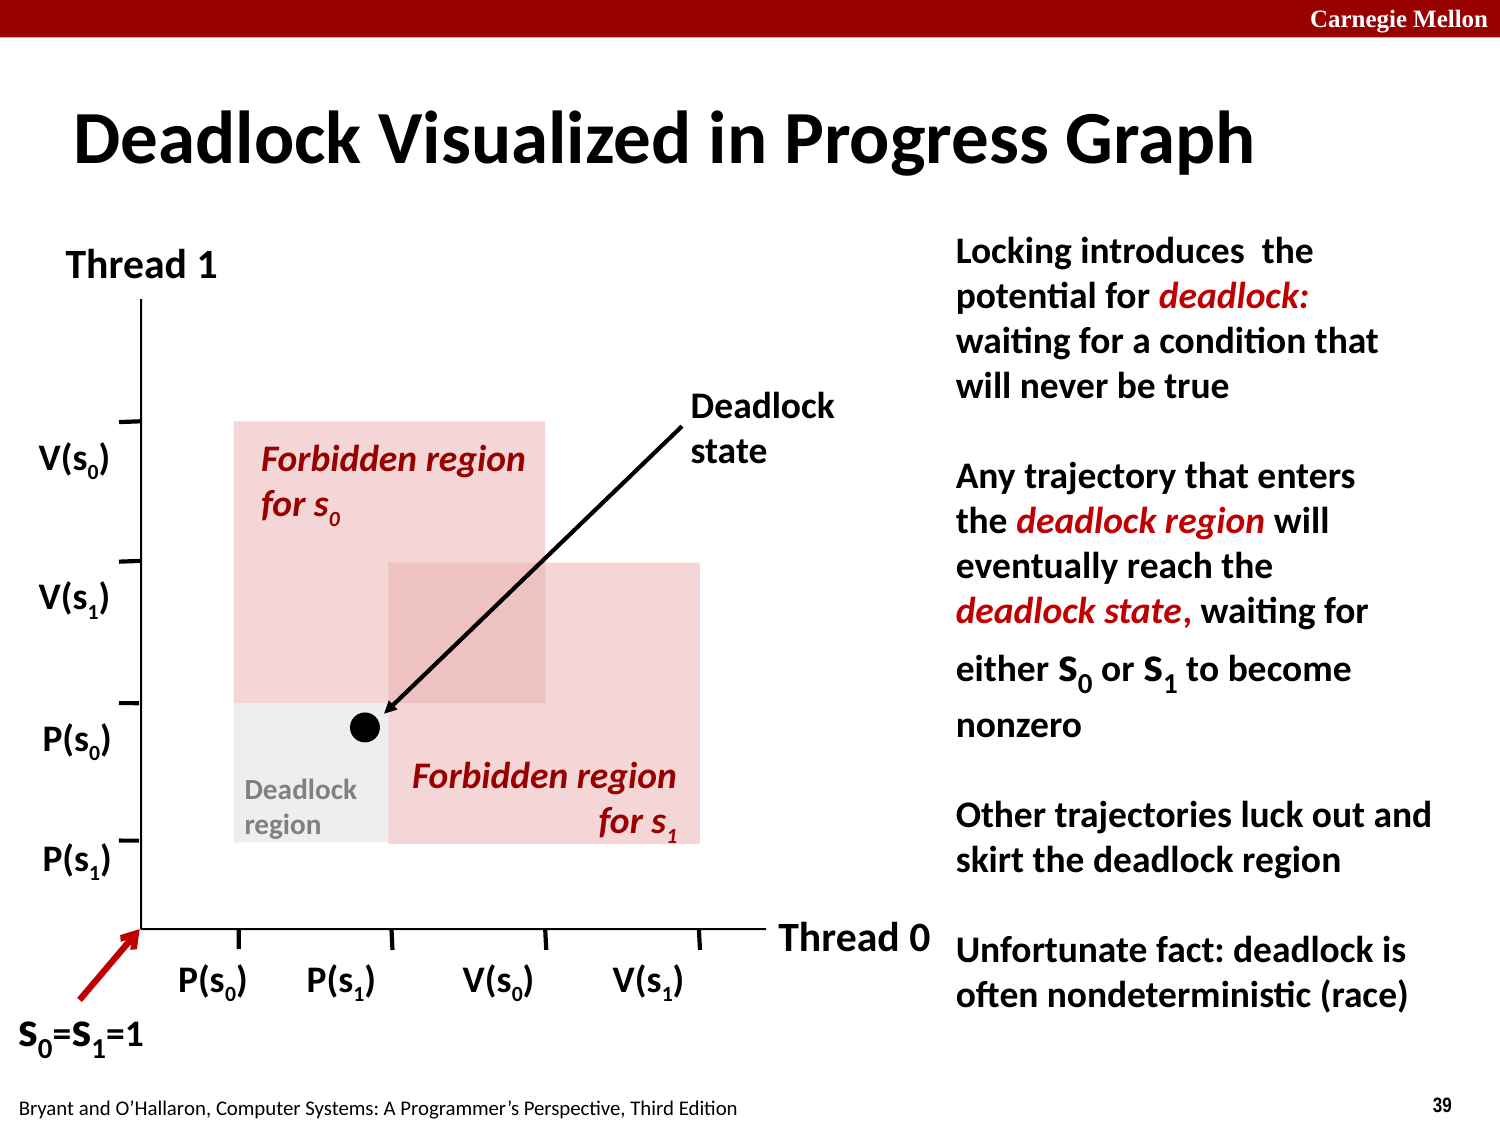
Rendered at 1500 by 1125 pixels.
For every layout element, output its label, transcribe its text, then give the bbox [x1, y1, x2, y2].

text_box V(s0) [447, 947, 550, 1014]
text_box Deadlock region [229, 770, 373, 841]
text_box Thread 1 [50, 229, 233, 295]
text_box s0=s1=1 [3, 996, 159, 1065]
text_box V(s1) [597, 947, 700, 1014]
text_box Forbidden region for s0 [246, 426, 542, 538]
text_box P(s0) [27, 706, 127, 773]
text_box Forbidden region for s1 [397, 743, 693, 855]
text_box Locking introduces the potential for deadlock: waiting for a condition that will never be true Any trajectory that enters the deadlock region will eventually reach the deadlock state, waiting for either s0 or s1 to become nonzero Other trajectories luck out and skirt the deadlock region Unfortunate fact: deadlock is often nondeterministic (race) [941, 226, 1451, 1015]
text_box P(s1) [291, 947, 392, 1014]
text_box [233, 421, 700, 845]
text_box Deadlock state [675, 380, 851, 471]
text_box Thread 0 [763, 901, 946, 967]
text_box V(s0) [23, 425, 126, 492]
text_box V(s1) [23, 564, 126, 631]
text_box P(s0) [163, 947, 263, 1014]
text_box P(s1) [27, 826, 127, 893]
title Deadlock Visualized in Progress Graph [58, 71, 1304, 197]
